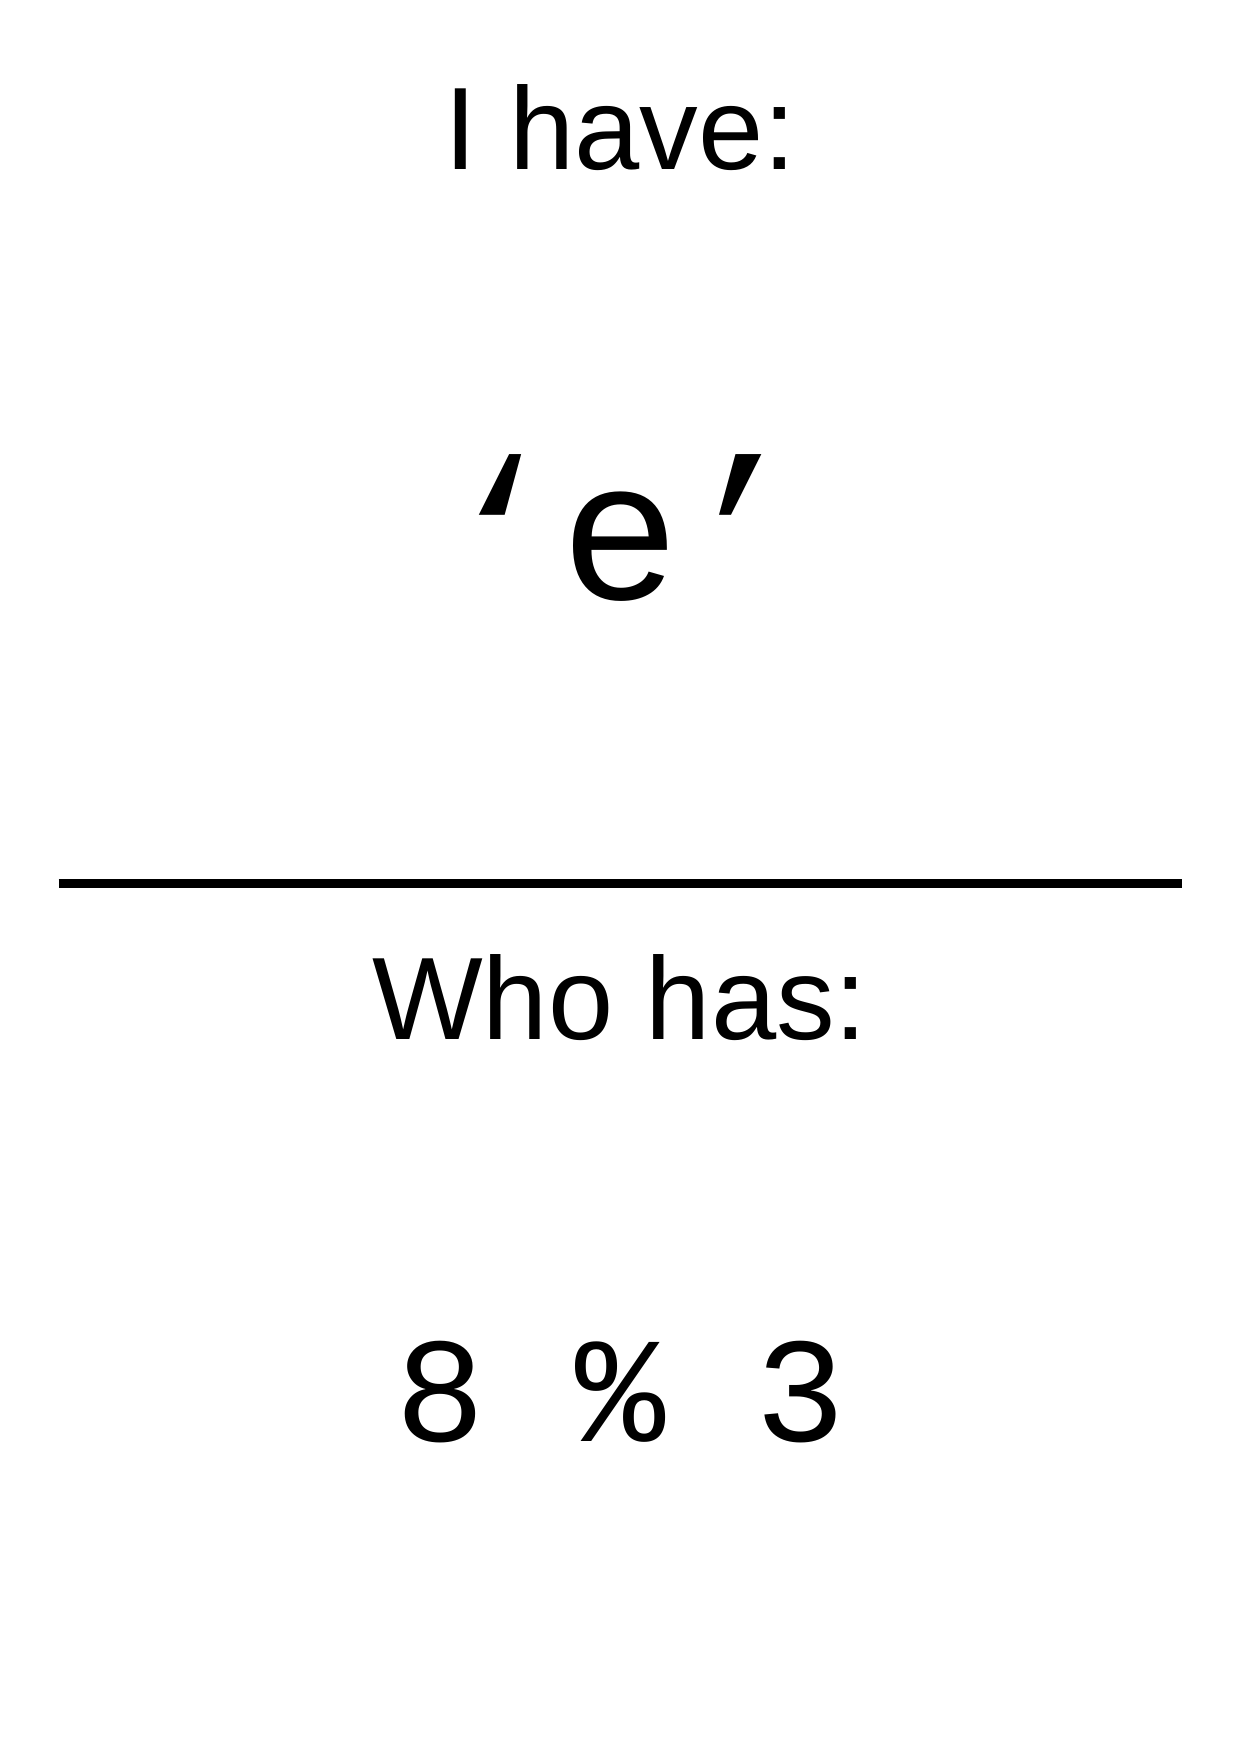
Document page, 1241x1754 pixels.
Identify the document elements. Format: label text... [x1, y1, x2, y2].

text_box 8 % 3 [58, 1123, 1182, 1679]
subtitle I have: [58, 49, 1182, 209]
text_box ‘e’ [58, 268, 1182, 824]
text_box Who has: [58, 919, 1182, 1079]
